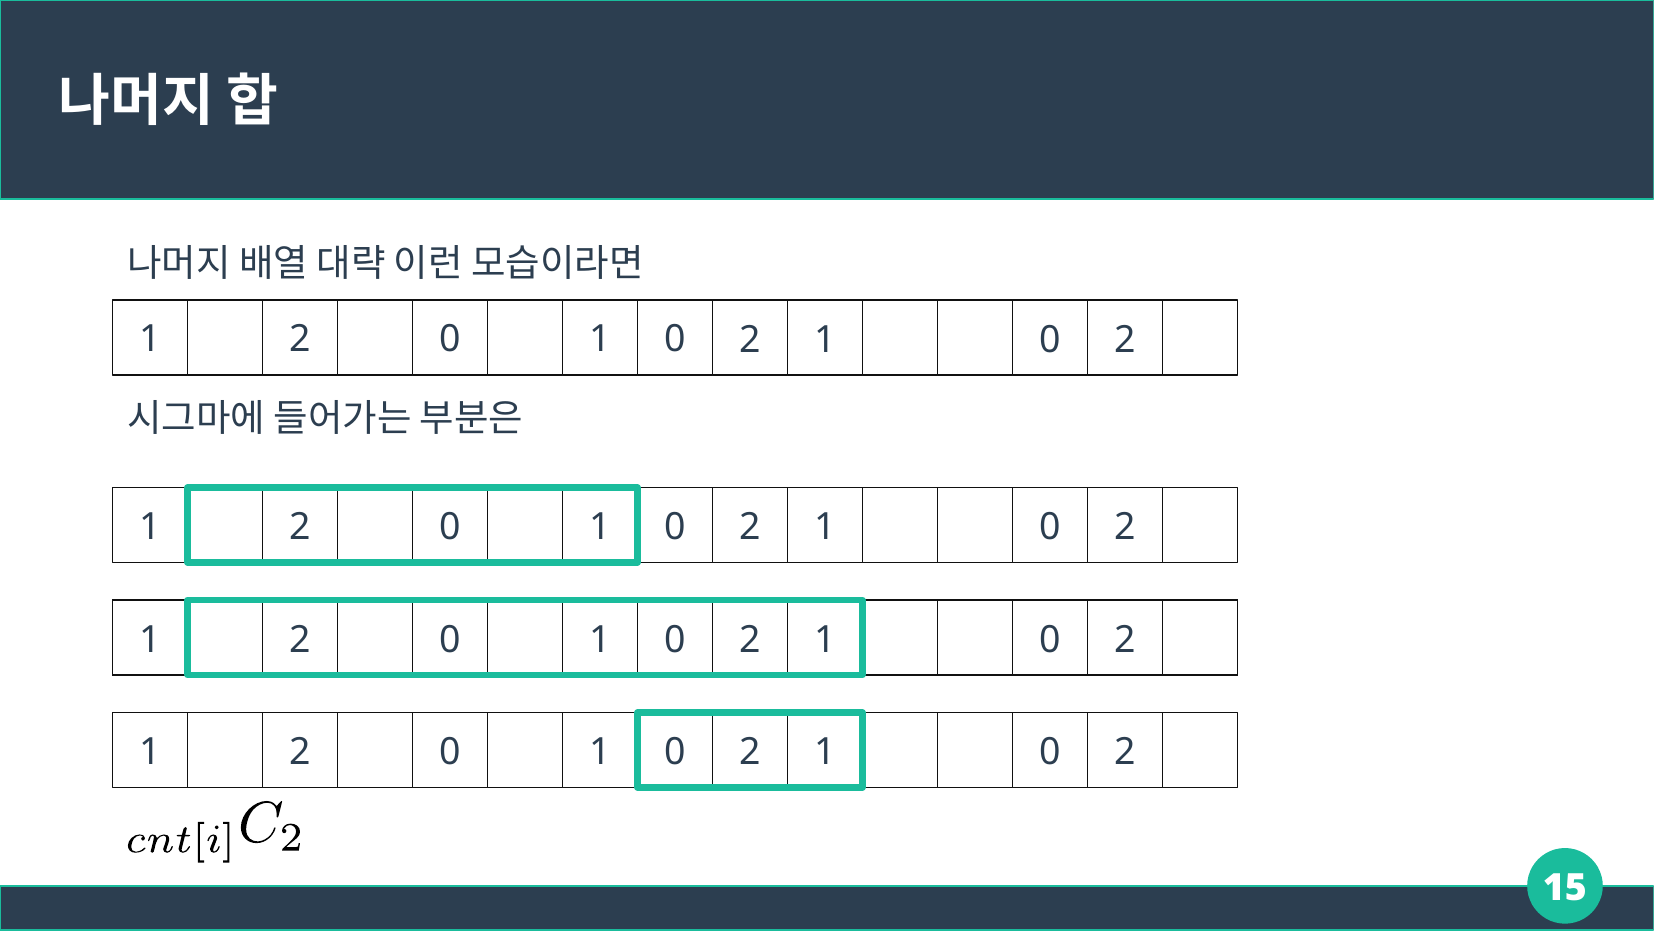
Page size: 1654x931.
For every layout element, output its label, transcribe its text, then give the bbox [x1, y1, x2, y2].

text_box [487, 603, 562, 672]
text_box 0 [641, 716, 712, 784]
text_box 2 [712, 603, 787, 672]
text_box 2 [1087, 712, 1162, 788]
text_box 1 [562, 300, 637, 376]
text_box 나머지 배열 대략 이런 모습이라면 [112, 225, 659, 295]
picture [125, 800, 301, 863]
text_box 2 [1087, 300, 1162, 376]
text_box [187, 300, 262, 376]
text_box [866, 712, 1012, 788]
text_box 0 [1012, 300, 1087, 376]
text_box 0 [412, 712, 487, 788]
text_box 2 [1087, 600, 1162, 676]
text_box [862, 487, 1012, 563]
text_box 0 [641, 487, 712, 563]
text_box 0 [637, 300, 712, 376]
text_box 1 [562, 712, 634, 788]
text_box 0 [412, 491, 487, 559]
text_box 1 [112, 600, 184, 676]
text_box 2 [262, 491, 337, 559]
text_box 1 [112, 487, 184, 563]
text_box 시그마에 들어가는 부분은 [112, 380, 539, 450]
text_box [337, 603, 412, 672]
text_box 0 [1012, 487, 1087, 563]
text_box [866, 600, 1012, 676]
text_box 2 [1087, 487, 1162, 563]
text_box 1 [787, 716, 859, 784]
text_box 1 [112, 300, 187, 376]
text_box [1162, 300, 1238, 376]
text_box 0 [1012, 712, 1087, 788]
text_box 2 [262, 300, 337, 376]
text_box [337, 491, 412, 559]
text_box 0 [412, 603, 487, 672]
text_box 1 [112, 712, 187, 788]
text_box 1 [562, 603, 637, 672]
text_box 2 [262, 603, 337, 672]
text_box 1 [787, 603, 859, 672]
text_box [187, 712, 262, 788]
text_box [487, 712, 562, 788]
text_box 2 [712, 487, 787, 563]
text_box 1 [787, 487, 862, 563]
text_box 2 [712, 716, 787, 784]
text_box 0 [412, 300, 487, 376]
text_box [1162, 712, 1238, 788]
text_box 1 [562, 491, 634, 559]
text_box 0 [1012, 600, 1087, 676]
text_box 0 [637, 603, 712, 672]
text_box [1162, 600, 1238, 676]
text_box 1 [787, 300, 862, 376]
text_box [337, 300, 412, 376]
text_box [487, 491, 562, 559]
text_box [337, 712, 412, 788]
title 나머지 합 [59, 37, 1595, 155]
text_box 2 [712, 300, 787, 376]
text_box [487, 300, 562, 376]
text_box [1162, 487, 1238, 563]
text_box [862, 300, 1012, 376]
text_box [191, 603, 262, 672]
text_box [191, 491, 262, 559]
text_box 2 [262, 712, 337, 788]
